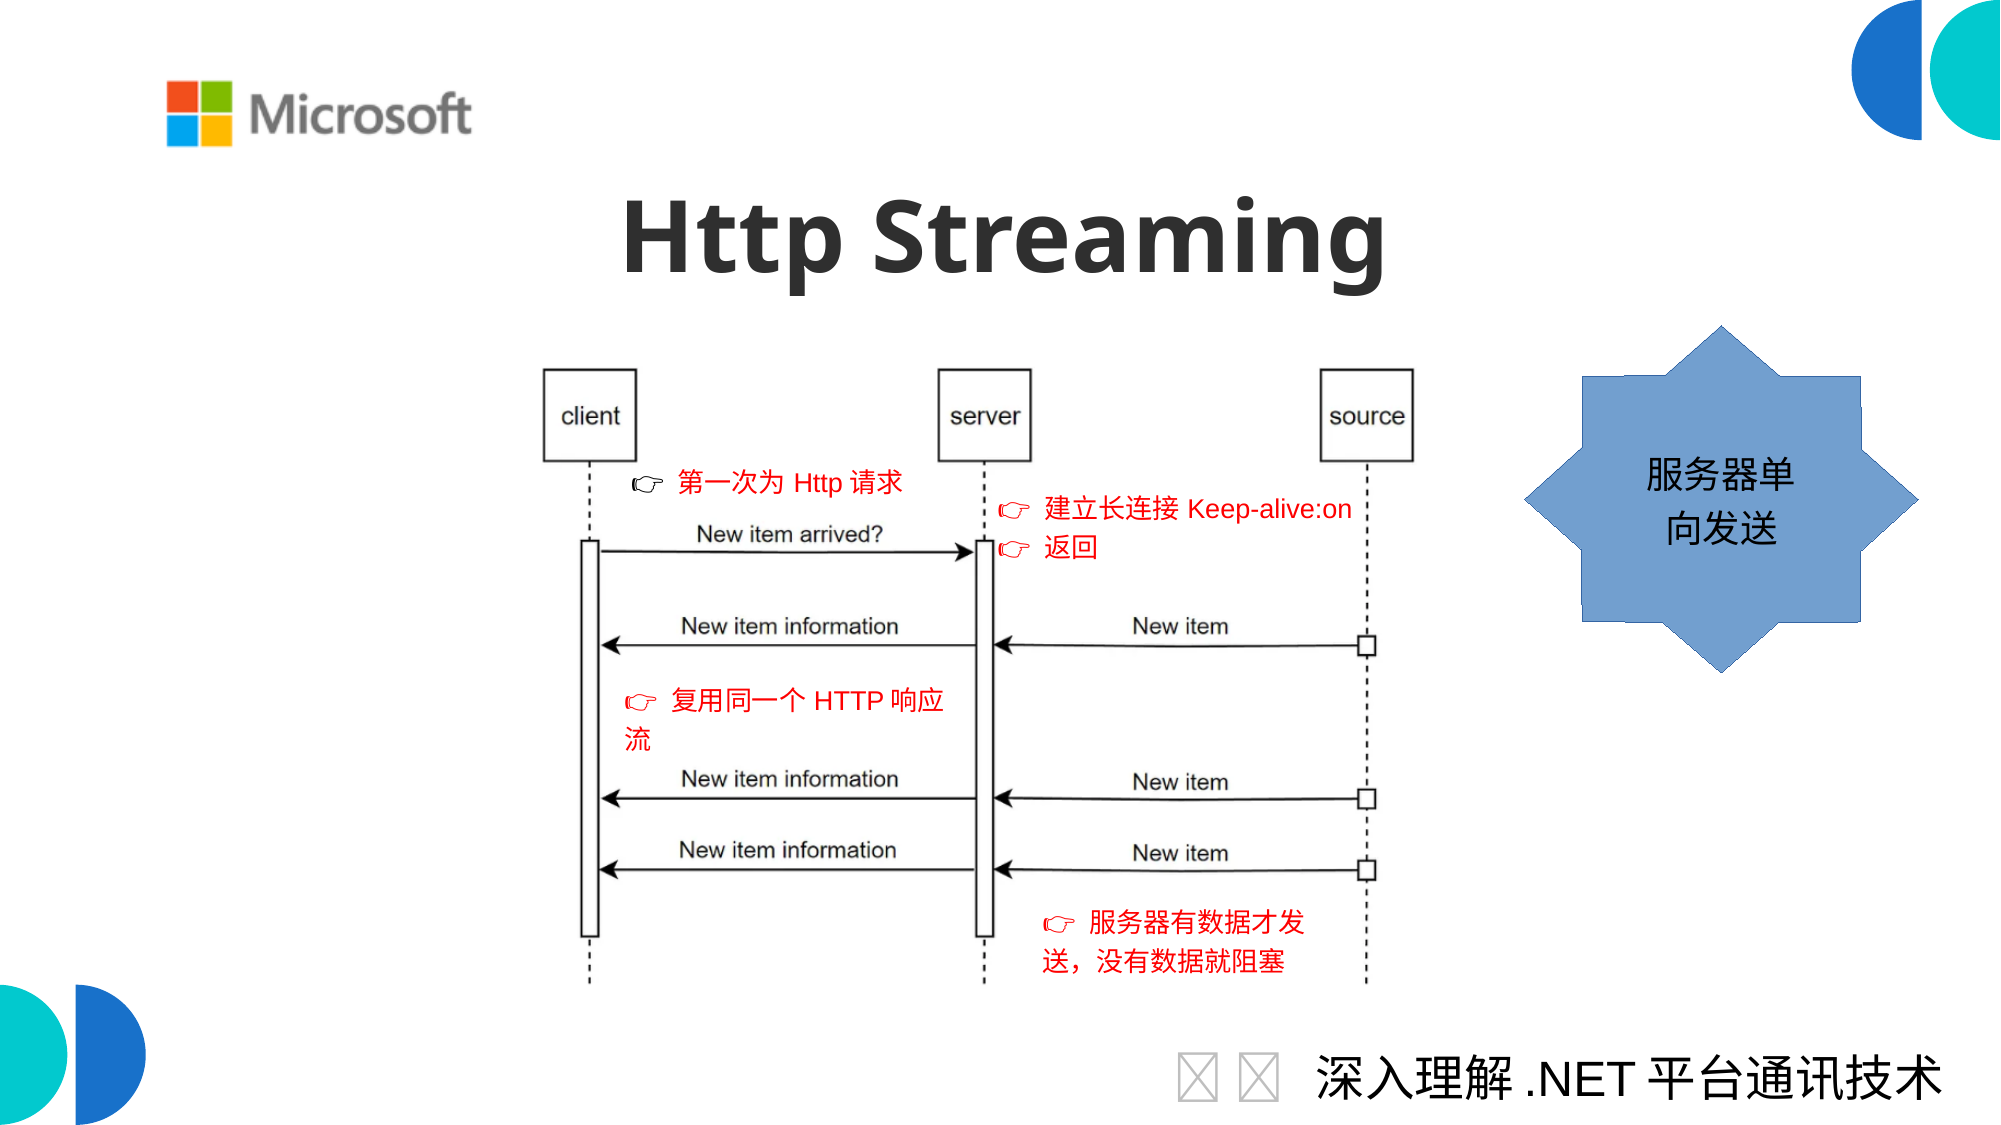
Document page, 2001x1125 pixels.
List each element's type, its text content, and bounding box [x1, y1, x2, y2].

picture [85, 41, 552, 189]
subtitle 🚀 🚀 深入理解.NET平台通讯技术 [1173, 1046, 1952, 1107]
text_box 👉 建立长连接Keep-alive:on 👉 返回 [982, 480, 1392, 567]
title Http Streaming [143, 139, 1867, 325]
text_box 👉 服务器有数据才发送，没有数据就阻塞 [1027, 893, 1334, 1016]
text_box 👉 复用同一个HTTP响应流 [609, 671, 977, 758]
text_box 服务器单向发送 [1524, 325, 1919, 673]
picture [383, 318, 1621, 1015]
text_box 👉 第一次为Http请求 [616, 454, 973, 511]
